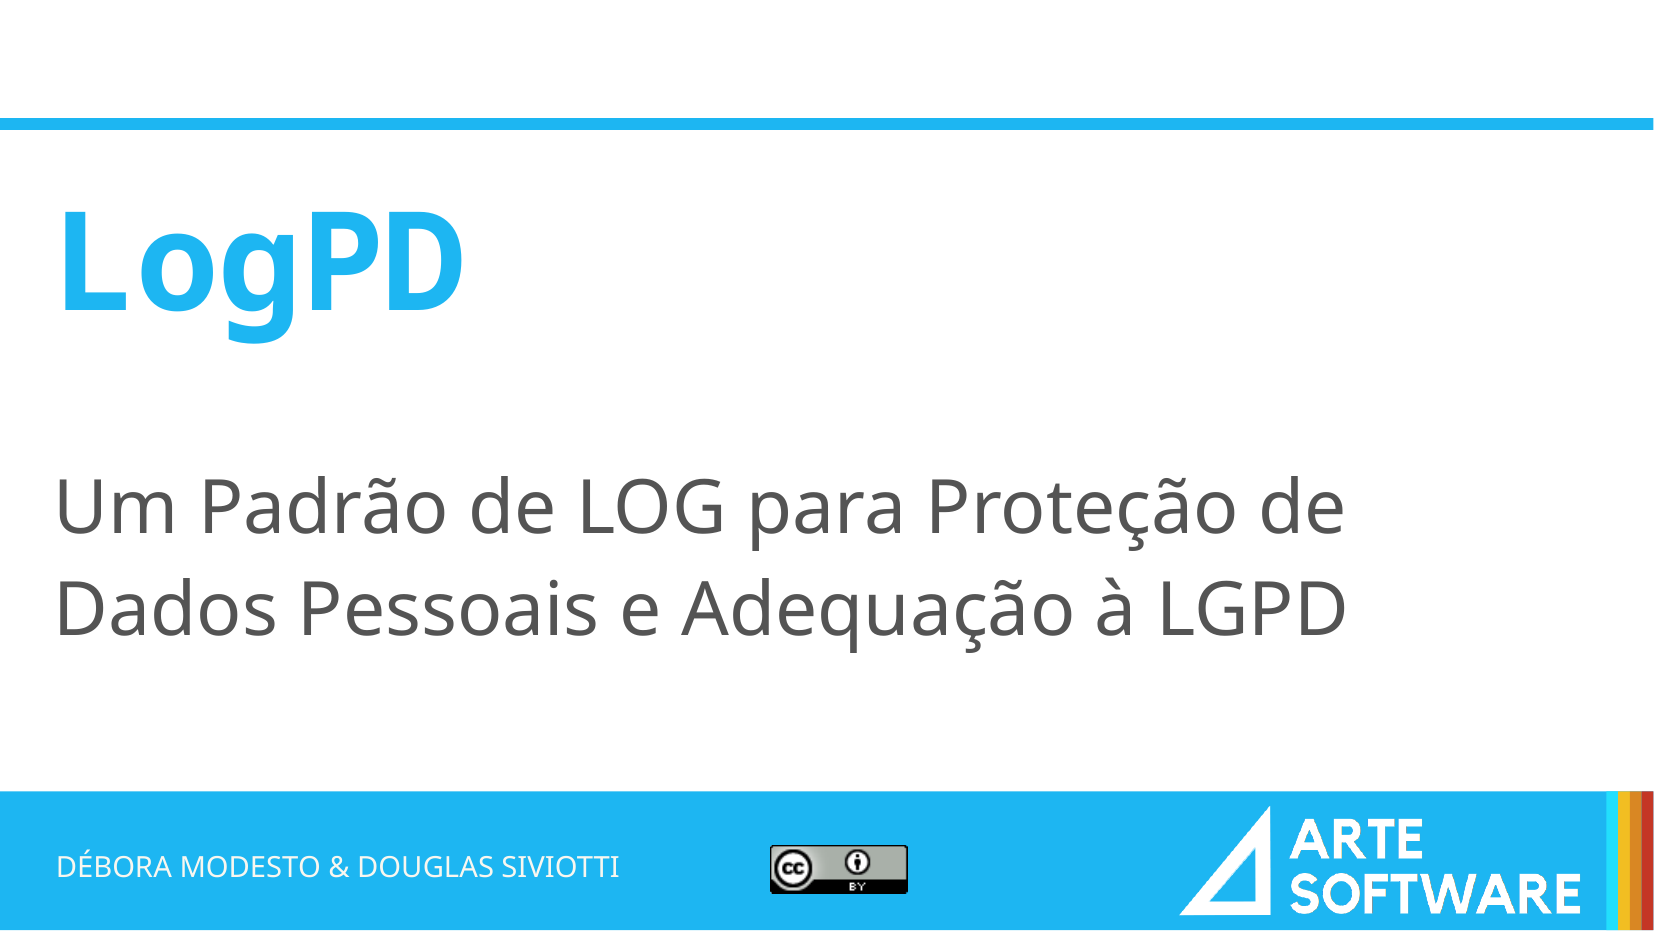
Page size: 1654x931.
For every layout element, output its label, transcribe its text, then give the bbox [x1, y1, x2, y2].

text_box DÉBORA MODESTO & DOUGLAS SIVIOTTI [40, 838, 774, 894]
picture [1178, 804, 1583, 917]
text_box [0, 791, 1654, 931]
text_box [0, 118, 1654, 130]
picture [770, 845, 908, 894]
text_box LogPD Um Padrão de LOG para Proteção de Dados Pessoais e Adequação à LGPD [39, 155, 1598, 650]
